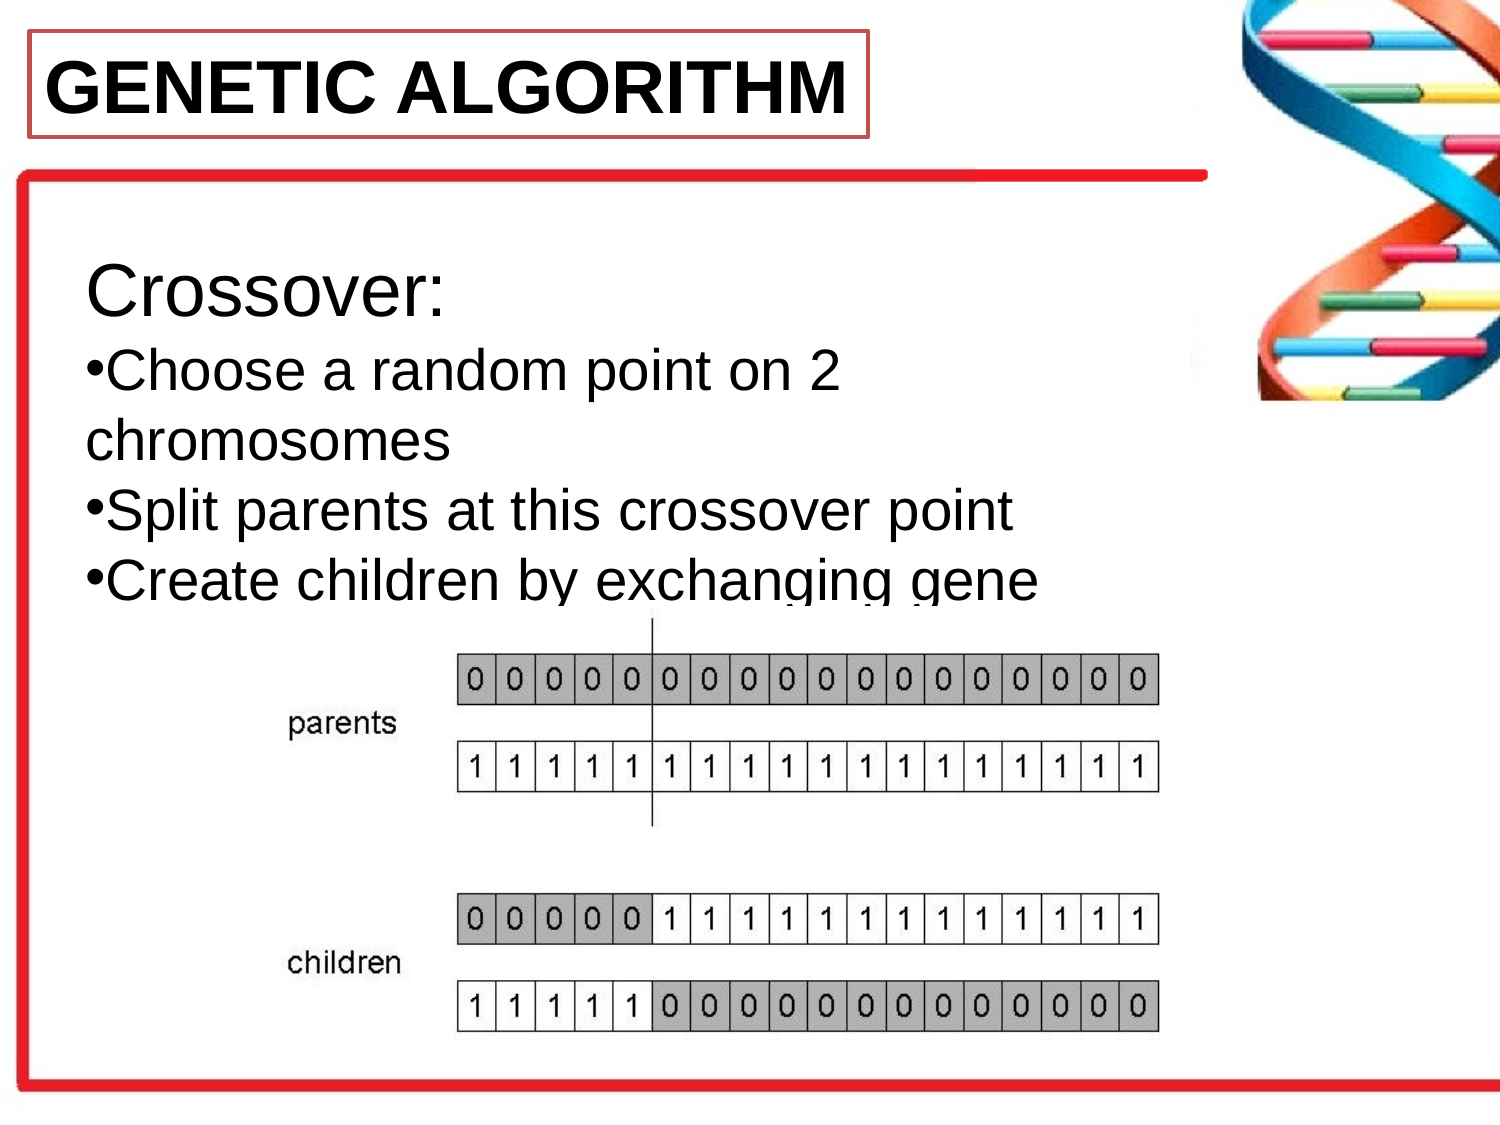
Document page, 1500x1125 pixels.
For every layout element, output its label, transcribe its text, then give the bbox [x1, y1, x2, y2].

text_box GENETIC ALGORITHM [29, 30, 869, 137]
picture [0, 0, 1500, 1125]
text_box Crossover: Choose a random point on 2 chromosomes Split parents at this crossover point Create children by exchanging gene [70, 234, 1081, 967]
